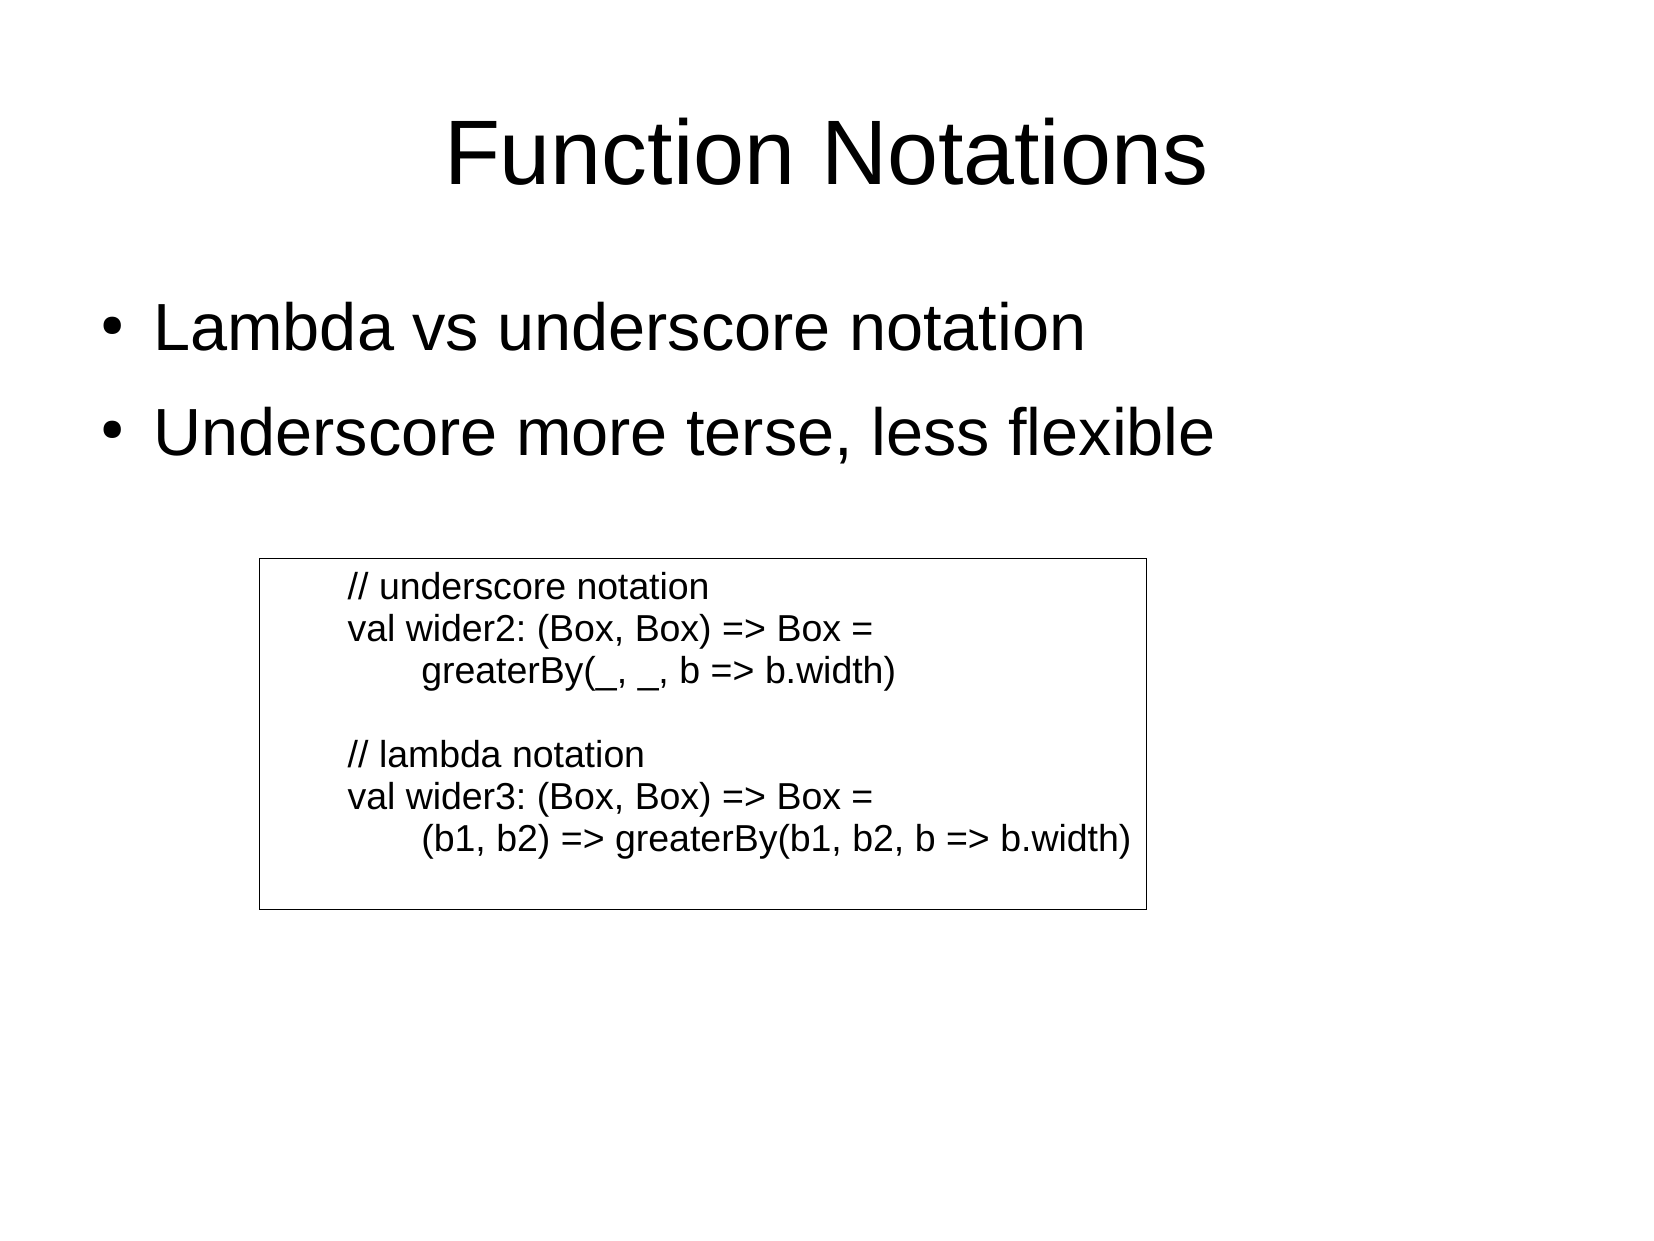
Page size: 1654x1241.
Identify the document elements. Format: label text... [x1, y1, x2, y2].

list Lambda vs underscore notation Underscore more terse, less flexible [82, 290, 1538, 1010]
text_box // underscore notation val wider2: (Box, Box) => Box = greaterBy(_, _, b => b.width) // lambda notation val wider3: (Box, Box) => Box = (b1, b2) => greaterBy(b1, b2, b => b.width) [259, 558, 1146, 910]
title Function Notations [82, 49, 1571, 257]
